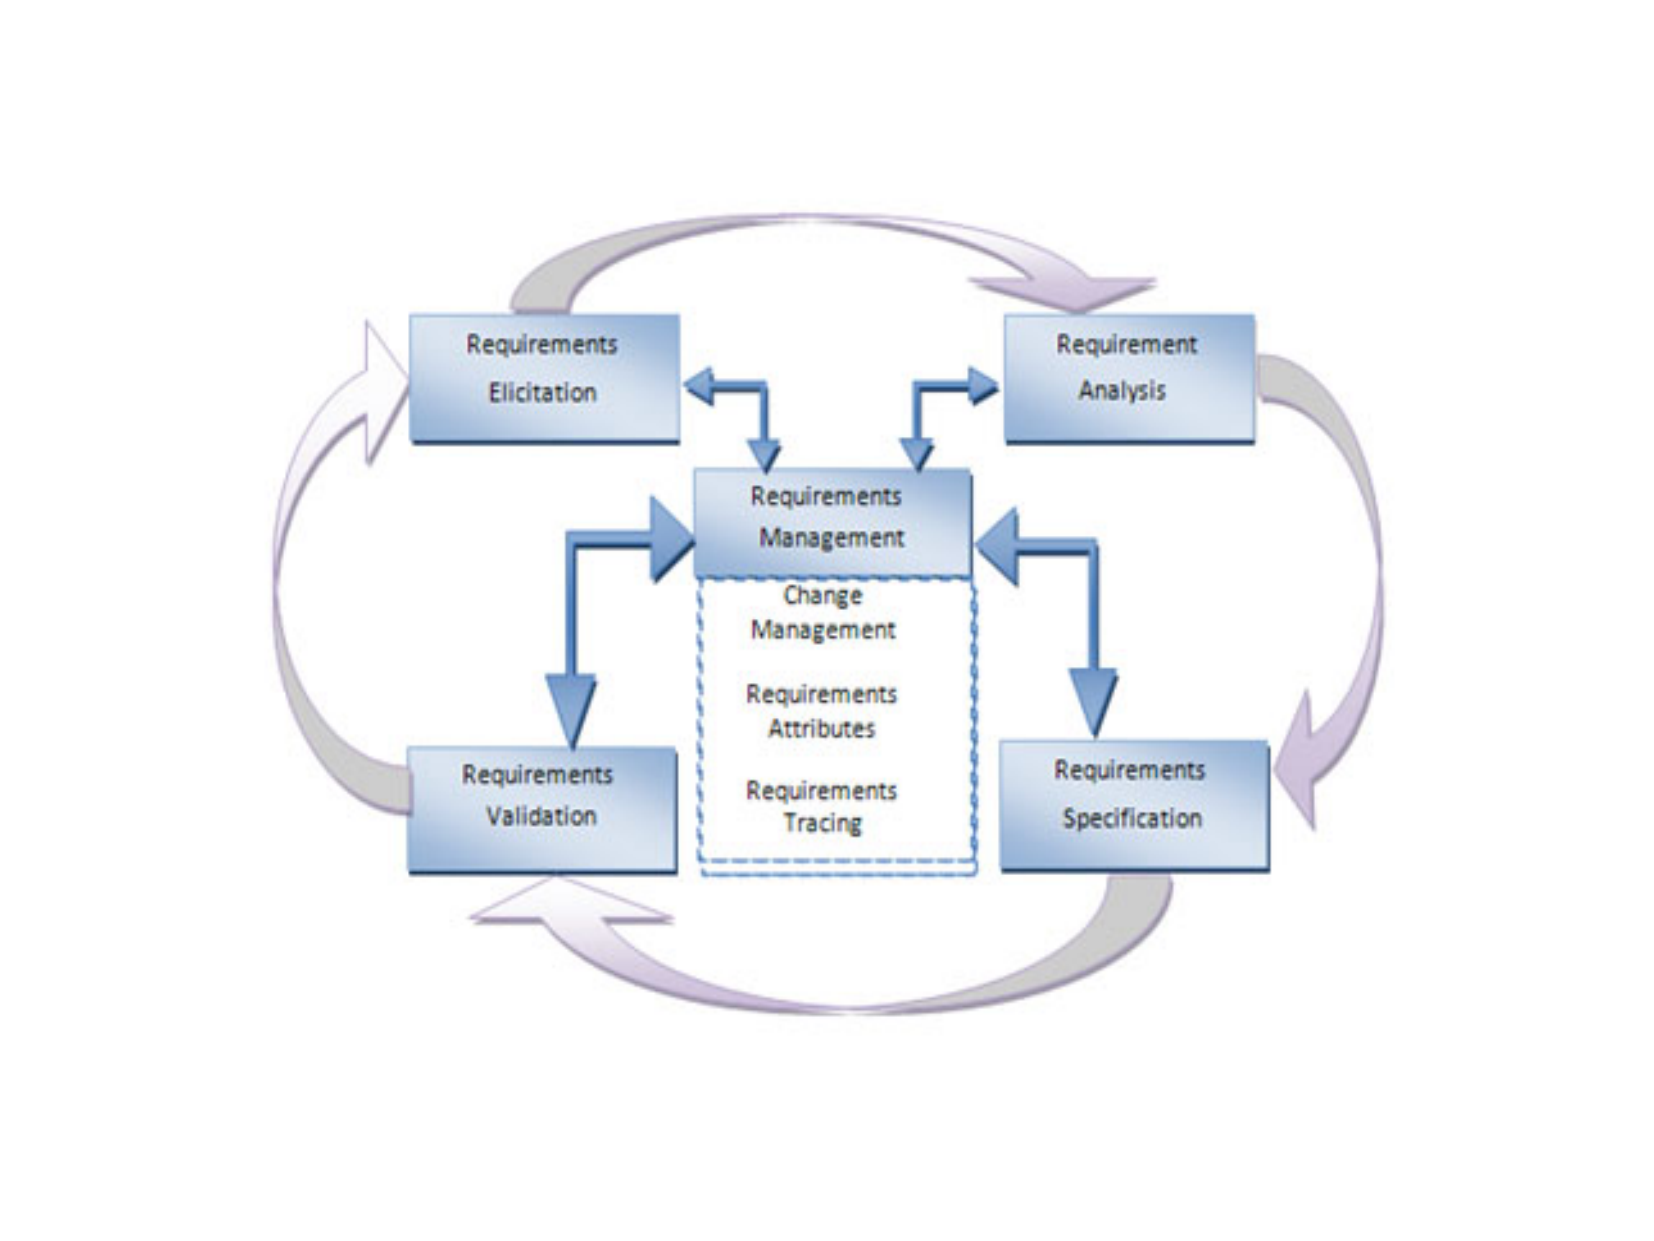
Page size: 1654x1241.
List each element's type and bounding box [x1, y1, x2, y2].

picture [225, 179, 1456, 1066]
